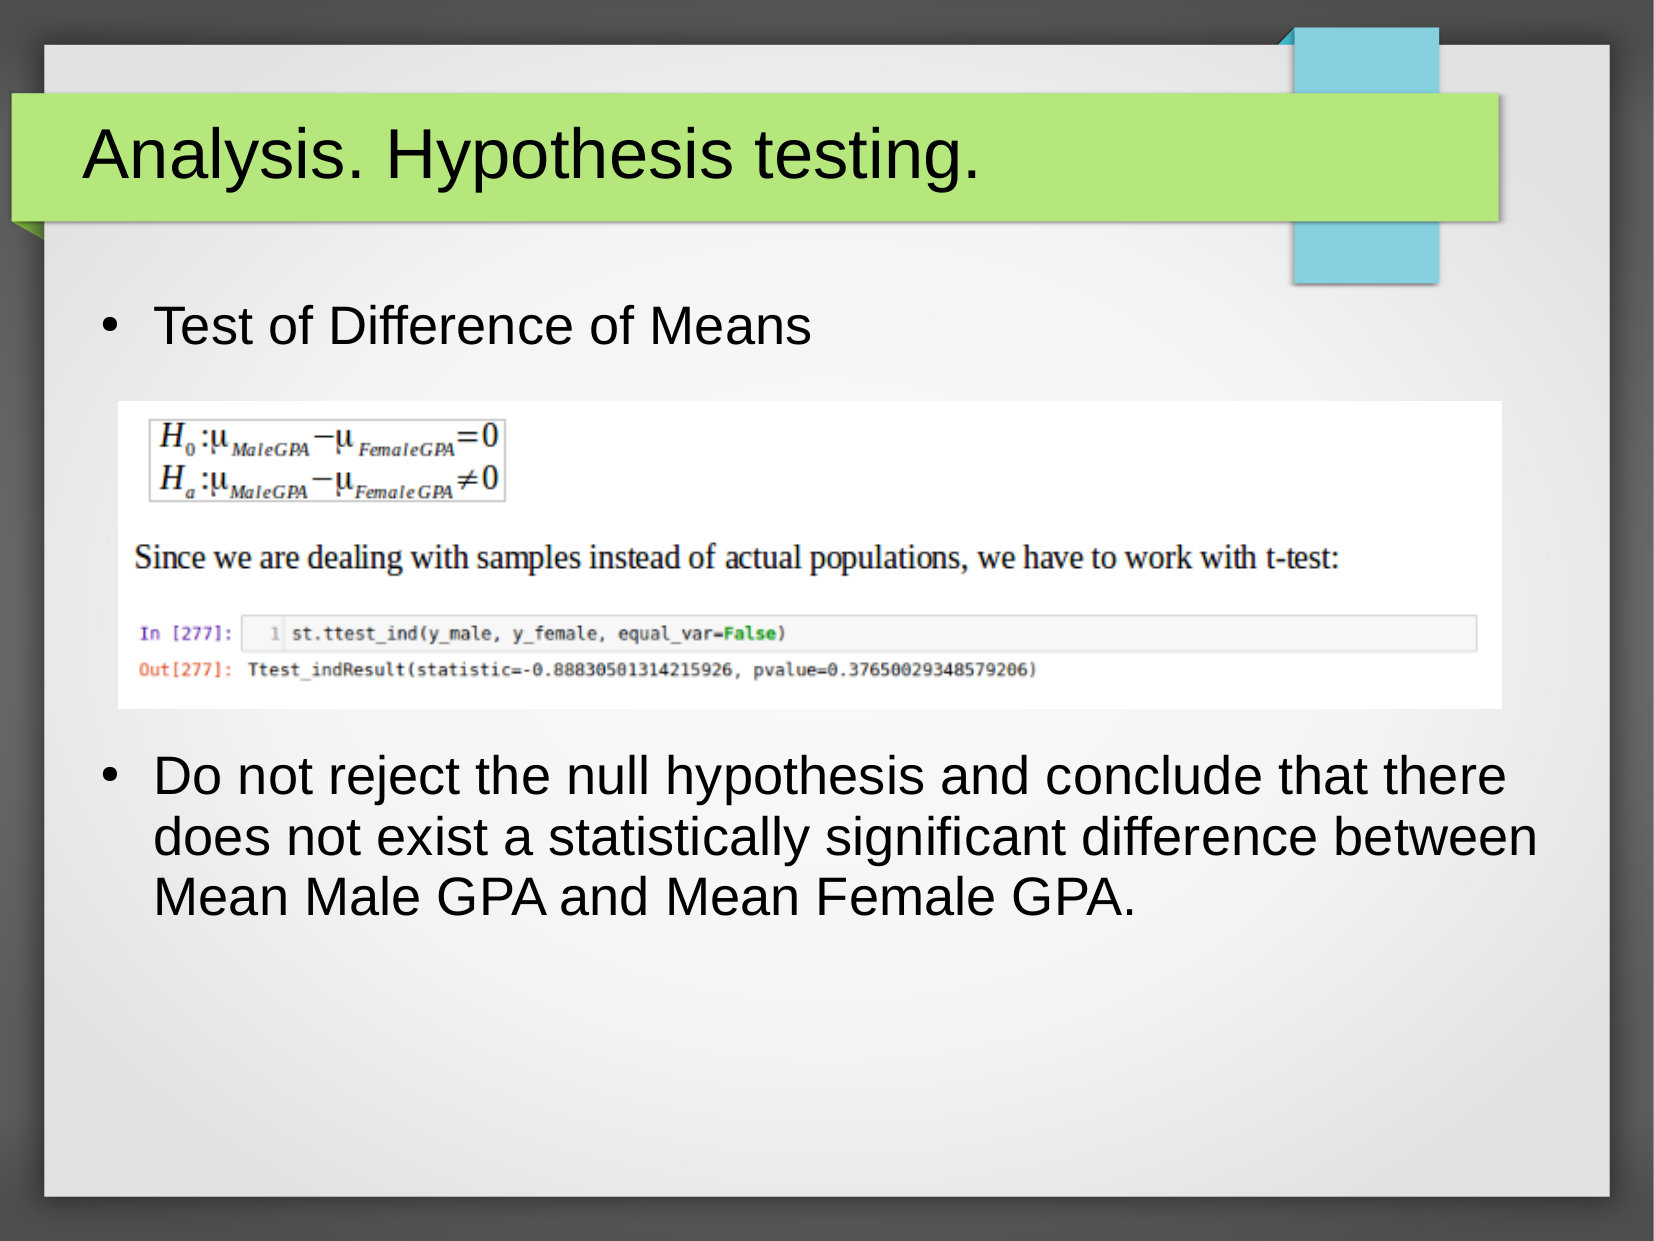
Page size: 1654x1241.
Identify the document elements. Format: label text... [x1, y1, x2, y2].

list Test of Difference of Means Do not reject the null hypothesis and conclude that there does not exist a statistically significant difference between Mean Male GPA and Mean Female GPA. [82, 295, 1571, 1015]
picture [0, 0, 1654, 1241]
title Analysis. Hypothesis testing. [82, 94, 1264, 213]
